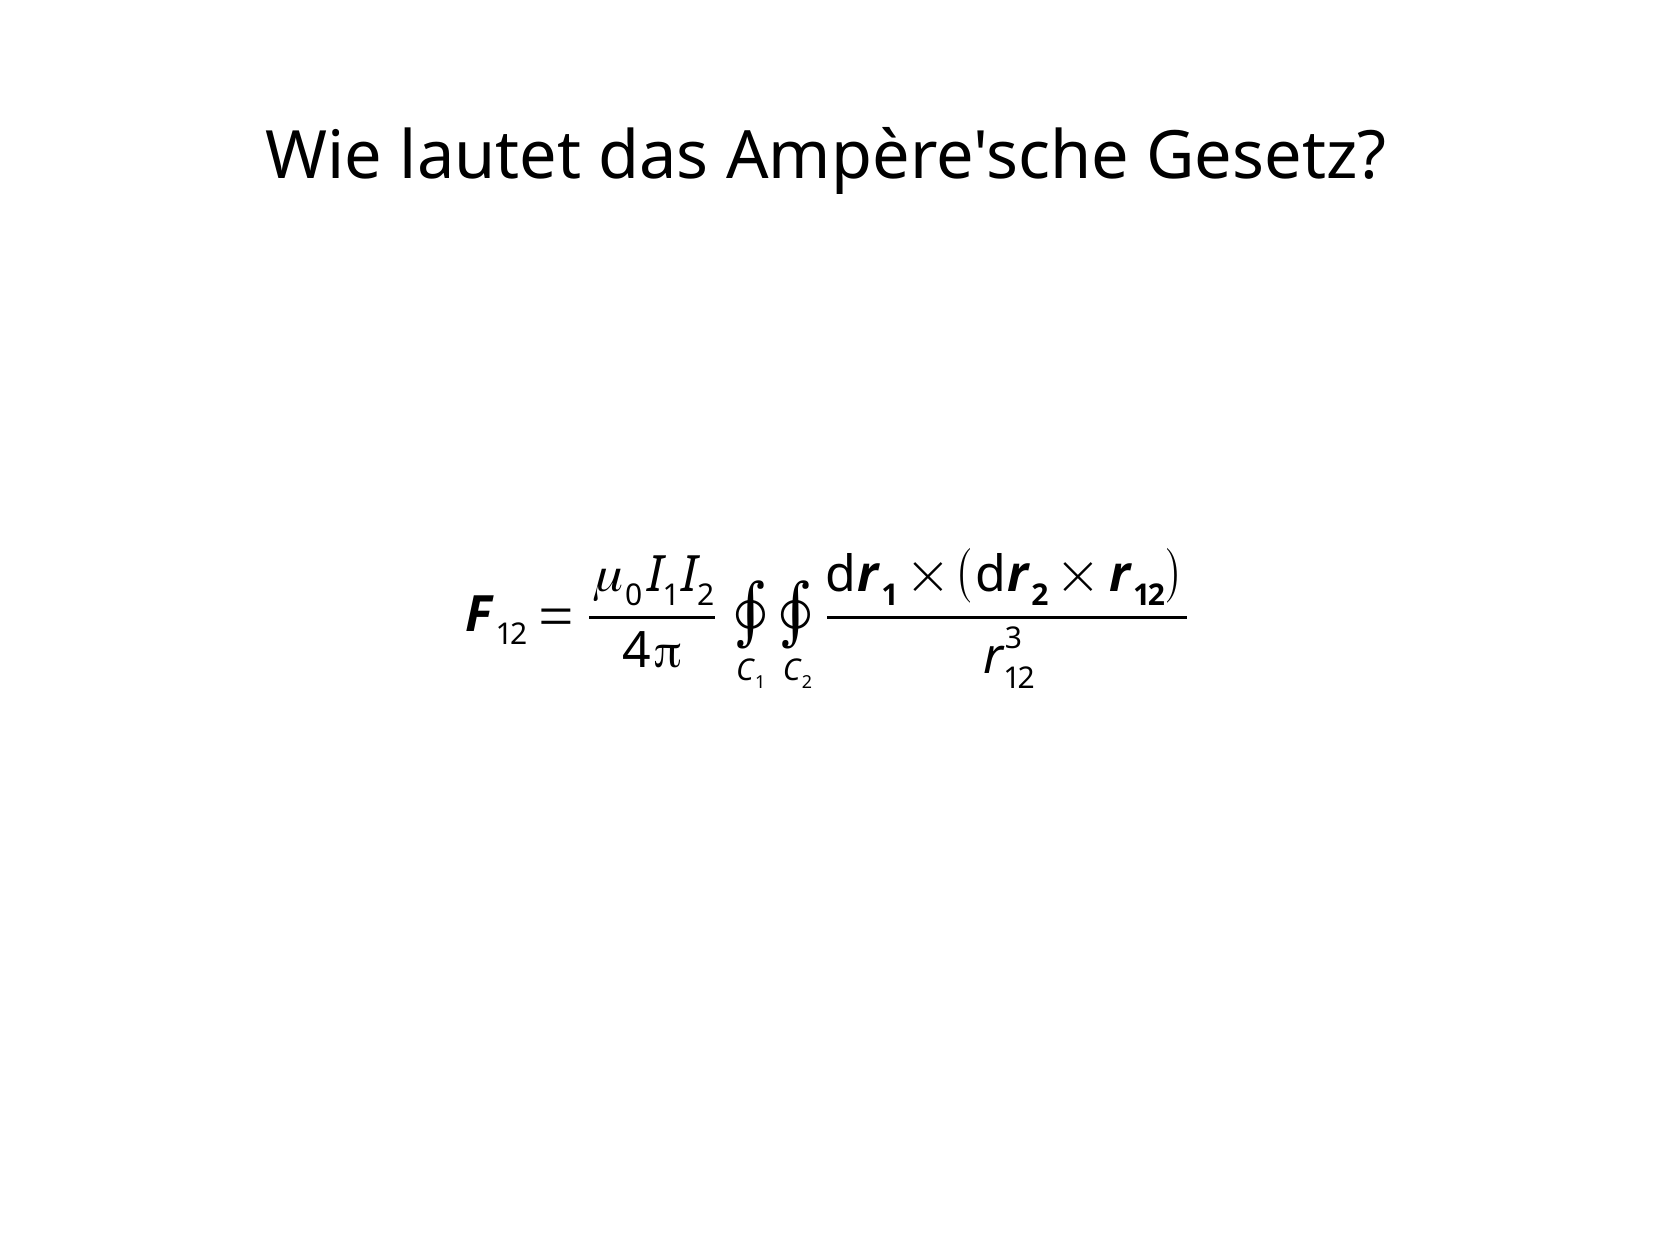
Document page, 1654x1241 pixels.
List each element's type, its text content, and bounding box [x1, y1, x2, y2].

title Wie lautet das Ampère'sche Gesetz? [82, 49, 1571, 257]
chart [458, 544, 1196, 696]
